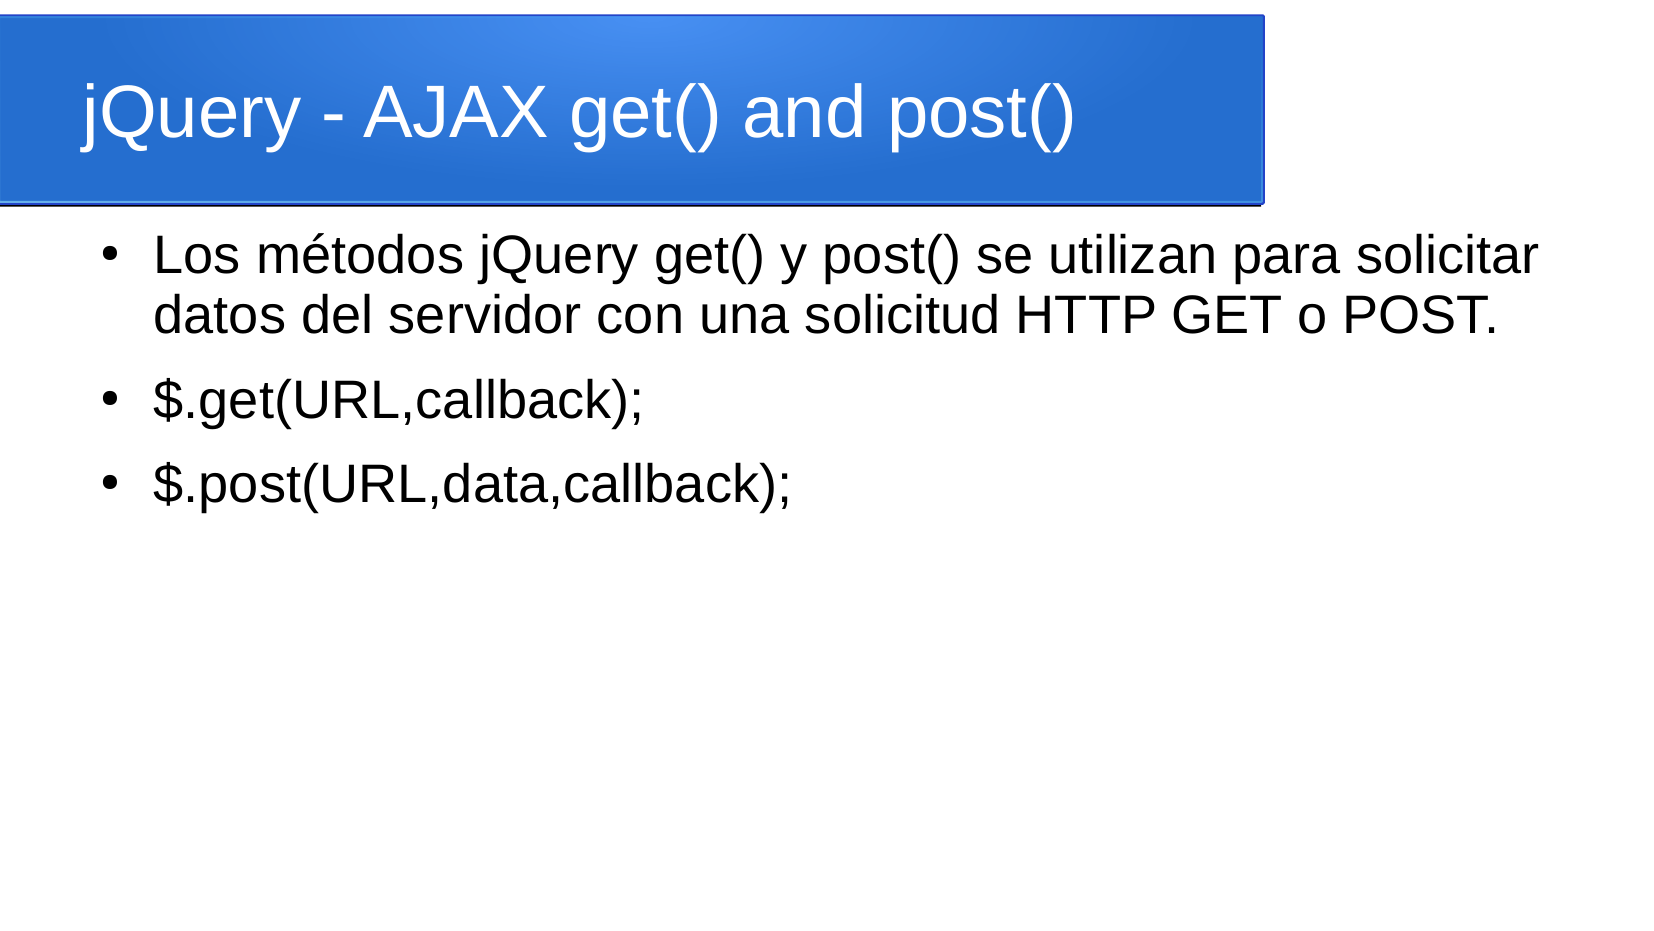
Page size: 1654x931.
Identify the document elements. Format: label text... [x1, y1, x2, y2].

title jQuery - AJAX get() and post() [82, 35, 1235, 189]
list Los métodos jQuery get() y post() se utilizan para solicitar datos del servidor con una solicitud HTTP GET o POST. $.get(URL,callback); $.post(URL,data,callback); [82, 224, 1571, 764]
